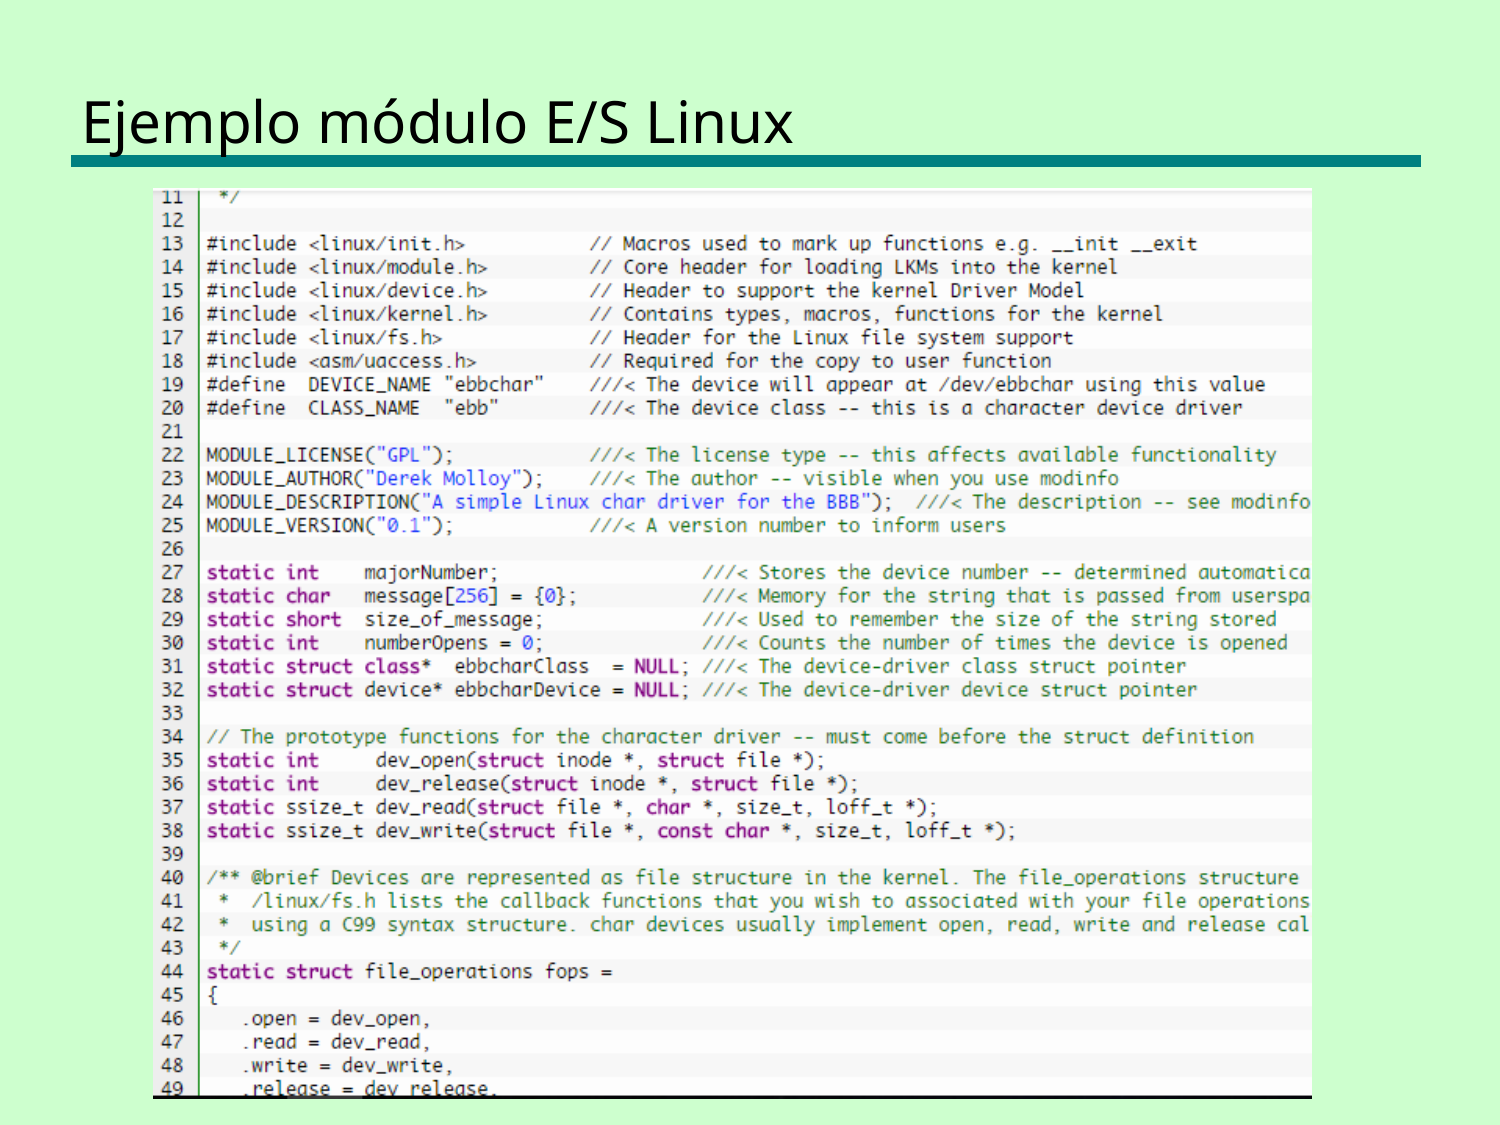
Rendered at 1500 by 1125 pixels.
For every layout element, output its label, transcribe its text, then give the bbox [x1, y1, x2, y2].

picture [153, 188, 1312, 1099]
title Ejemplo módulo E/S Linux [66, 24, 1413, 163]
